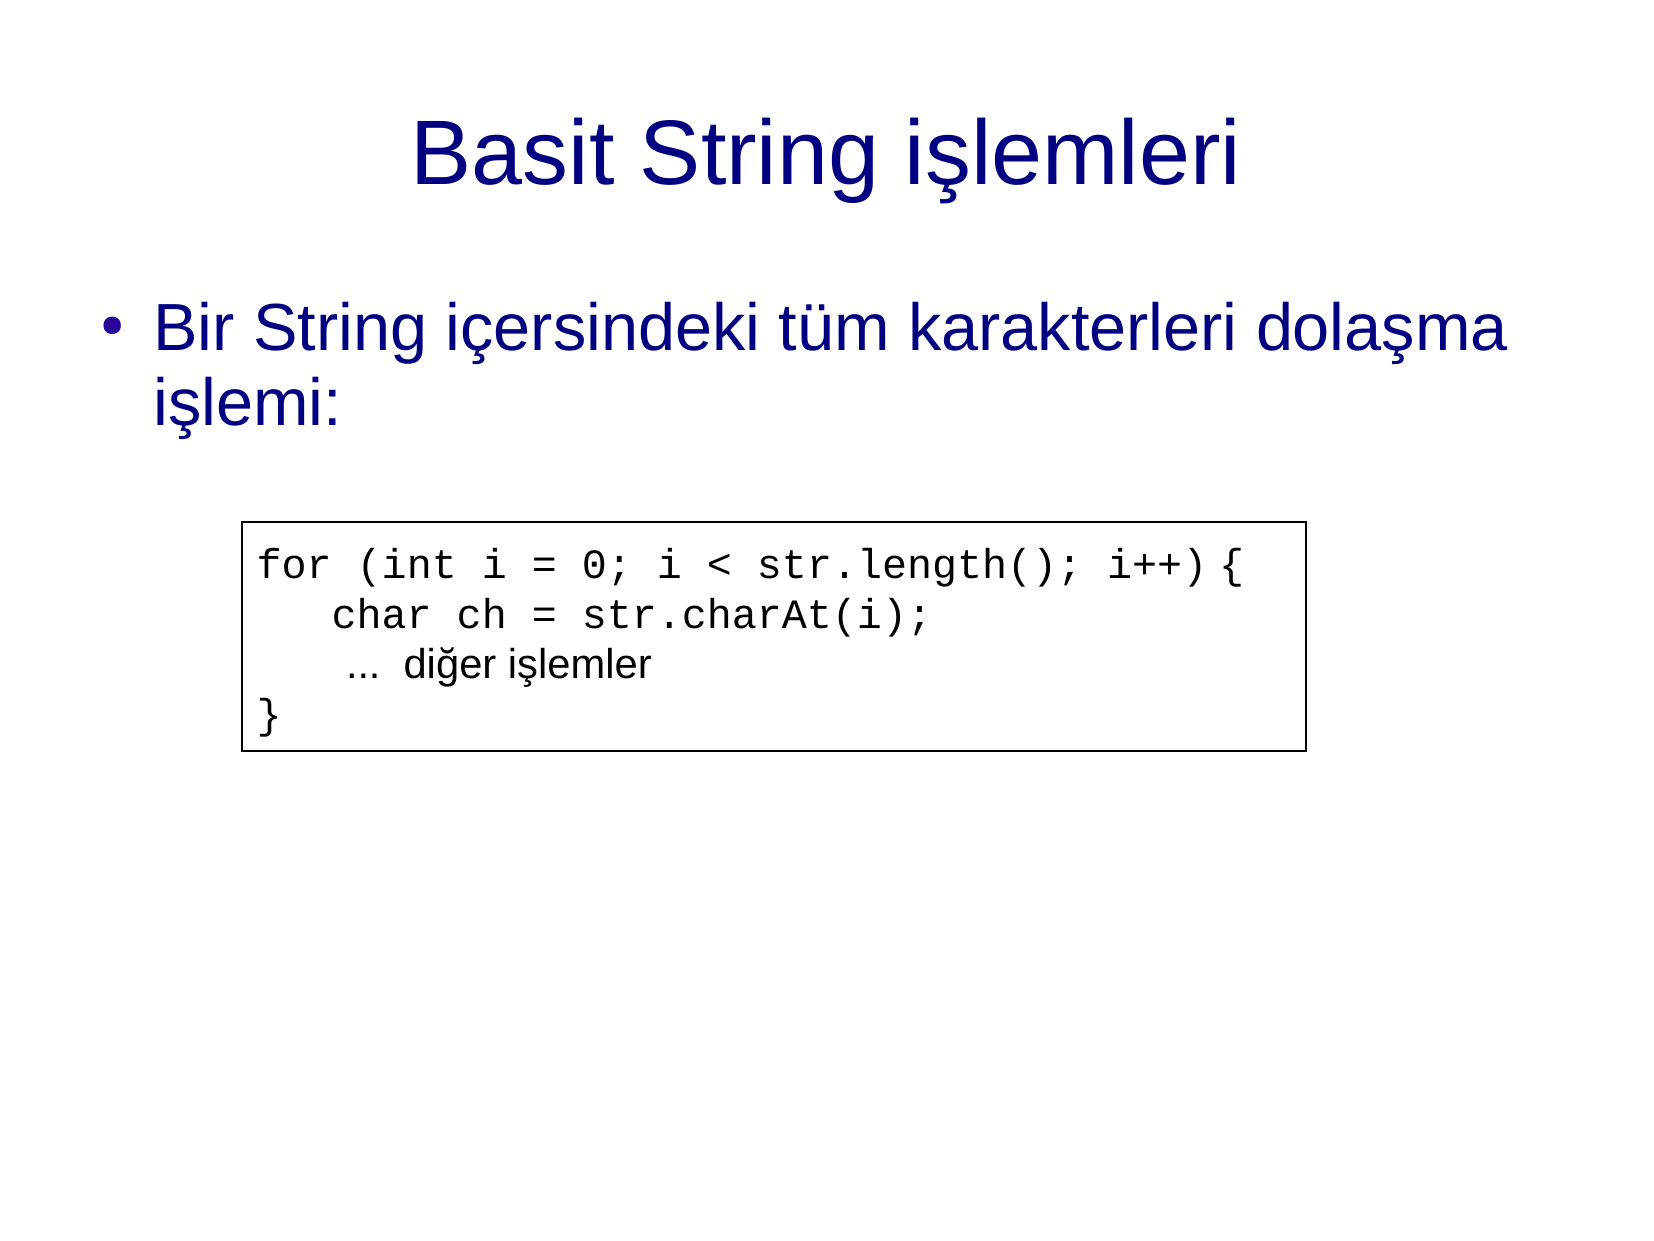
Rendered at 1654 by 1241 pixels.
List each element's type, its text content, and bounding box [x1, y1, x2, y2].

text_box for (int i = 0; i < str.length(); i++) { char ch = str.charAt(i); ... diğer işlemler } [241, 522, 1306, 751]
title Basit String işlemleri [82, 49, 1571, 257]
list Bir String içersindeki tüm karakterleri dolaşma işlemi: [82, 290, 1571, 1109]
